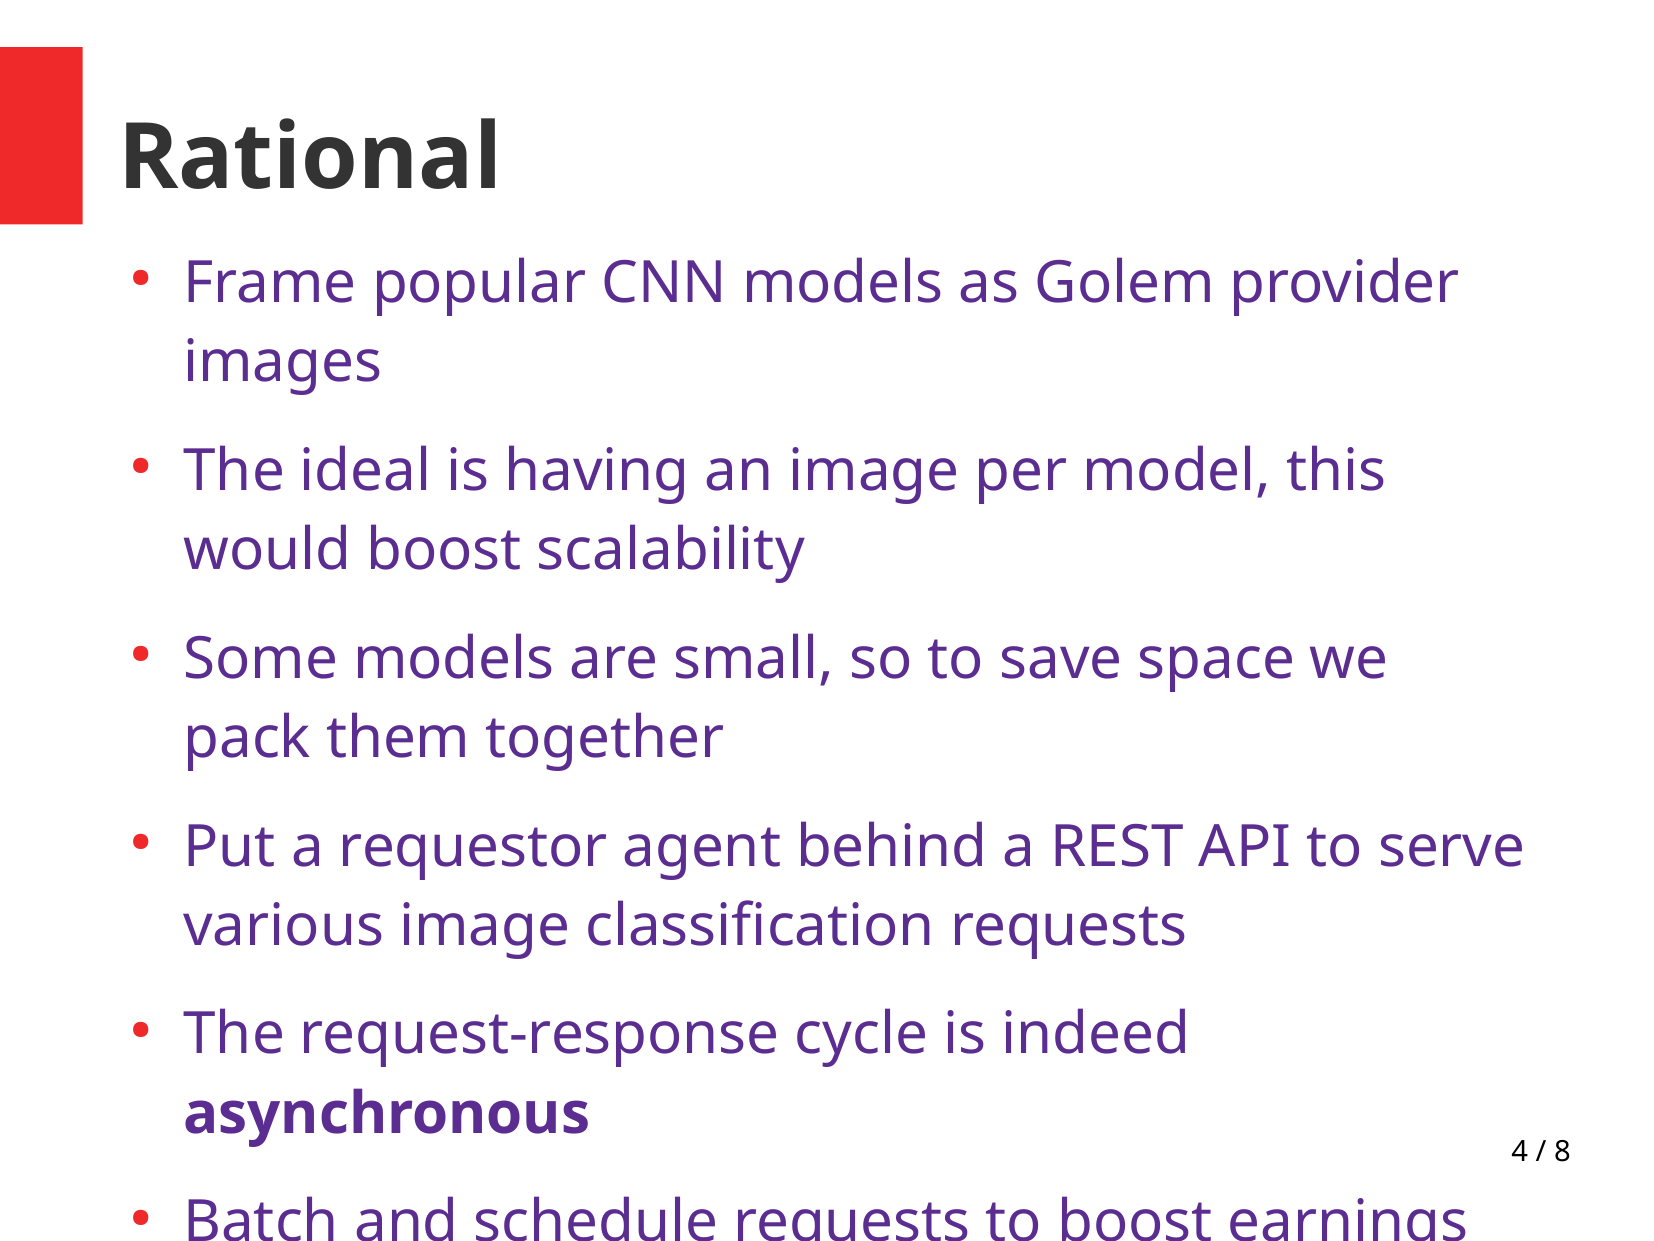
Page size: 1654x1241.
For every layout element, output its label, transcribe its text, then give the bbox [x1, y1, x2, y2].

list Frame popular CNN models as Golem provider images The ideal is having an image per model, this would boost scalability Some models are small, so to save space we pack them together Put a requestor agent behind a REST API to serve various image classification requests The request-response cycle is indeed asynchronous Batch and schedule requests to boost earnings and scalability [112, 240, 1531, 960]
title Rational [118, 49, 1571, 257]
